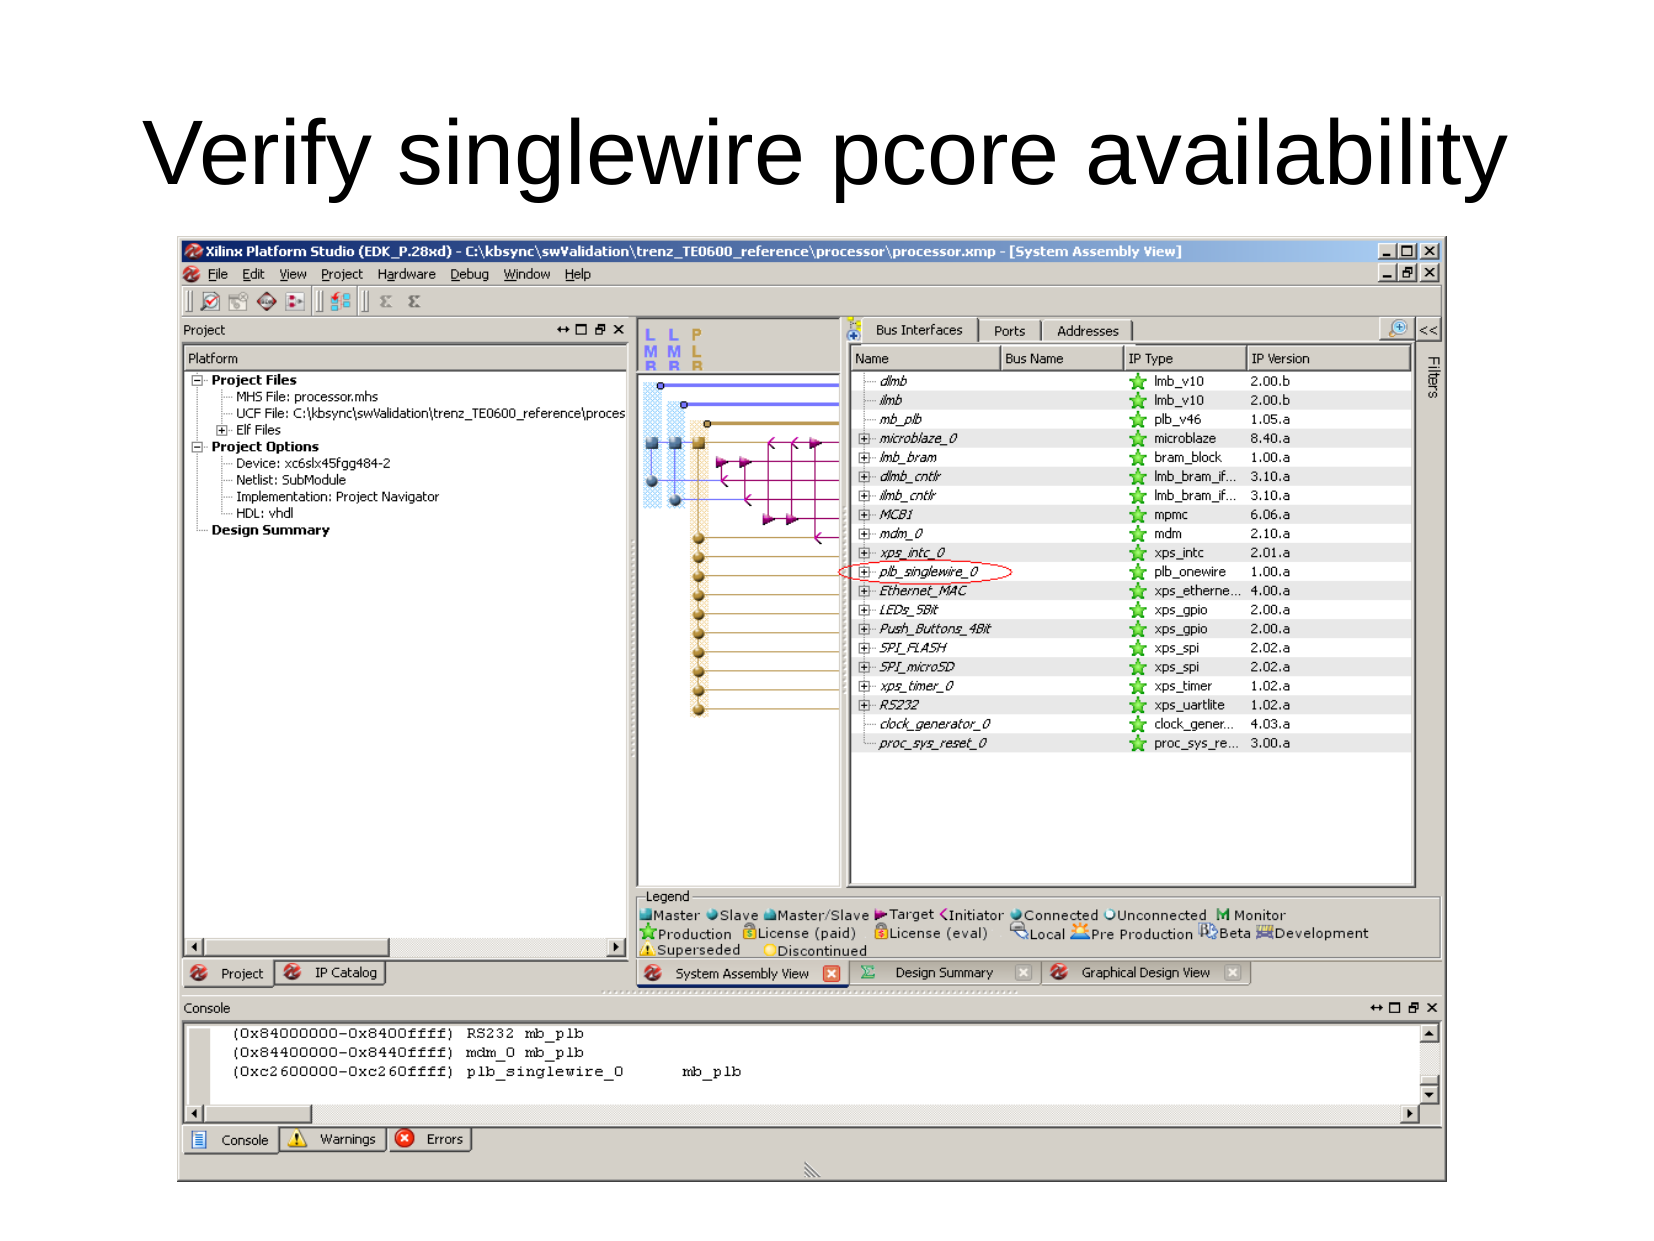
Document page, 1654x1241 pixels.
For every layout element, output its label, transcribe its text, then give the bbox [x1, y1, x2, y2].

title Verify singlewire pcore availability [82, 49, 1571, 257]
picture [177, 236, 1447, 1182]
